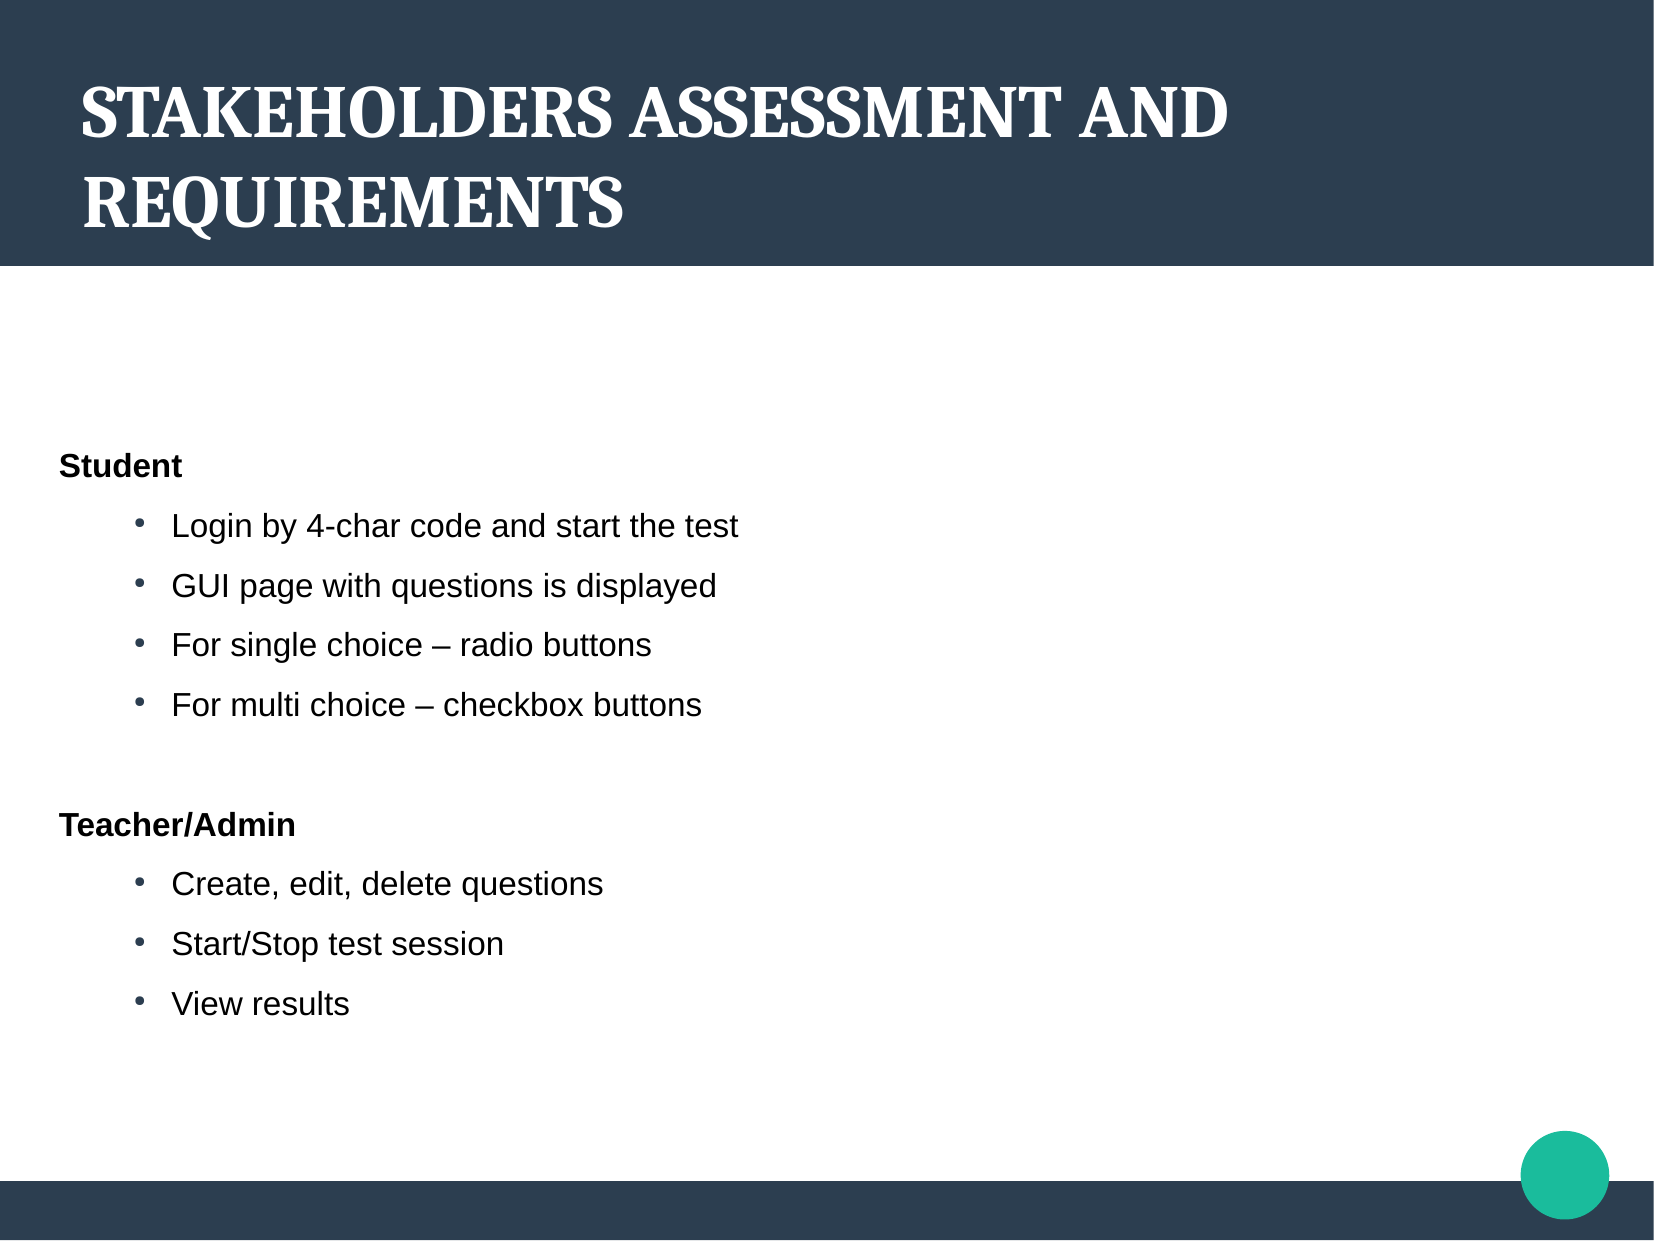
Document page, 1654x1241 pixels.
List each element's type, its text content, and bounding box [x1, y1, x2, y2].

list Student Login by 4-char code and start the test GUI page with questions is displayed For single choice – radio buttons For multi choice – checkbox buttons Teacher/Admin Create, edit, delete questions Start/Stop test session View results [59, 324, 1595, 1152]
title STAKEHOLDERS ASSESSMENT AND REQUIREMENTS [82, 49, 1571, 257]
